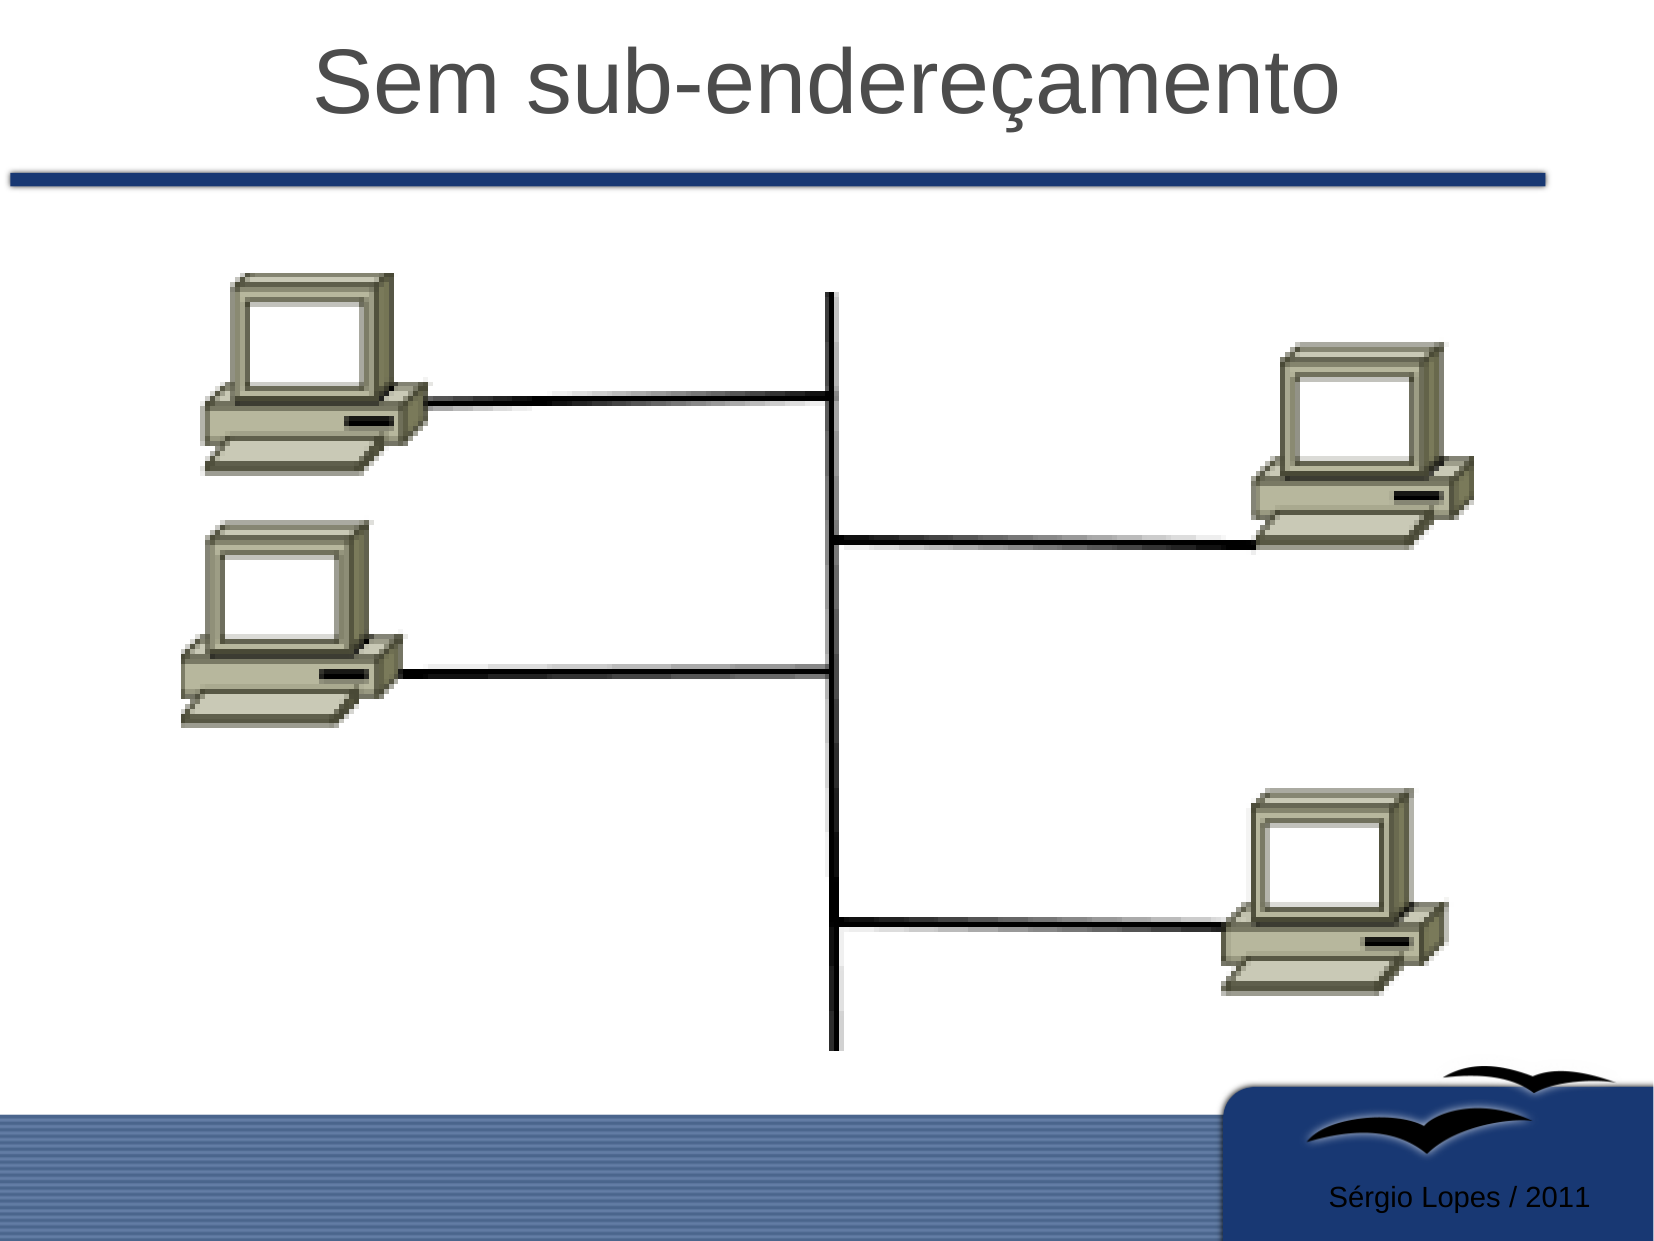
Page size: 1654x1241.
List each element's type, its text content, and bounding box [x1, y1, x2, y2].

title Sem sub-endereçamento [121, 0, 1534, 164]
text_box Sérgio Lopes / 2011 [1328, 1181, 1588, 1214]
picture [0, 0, 1654, 1241]
